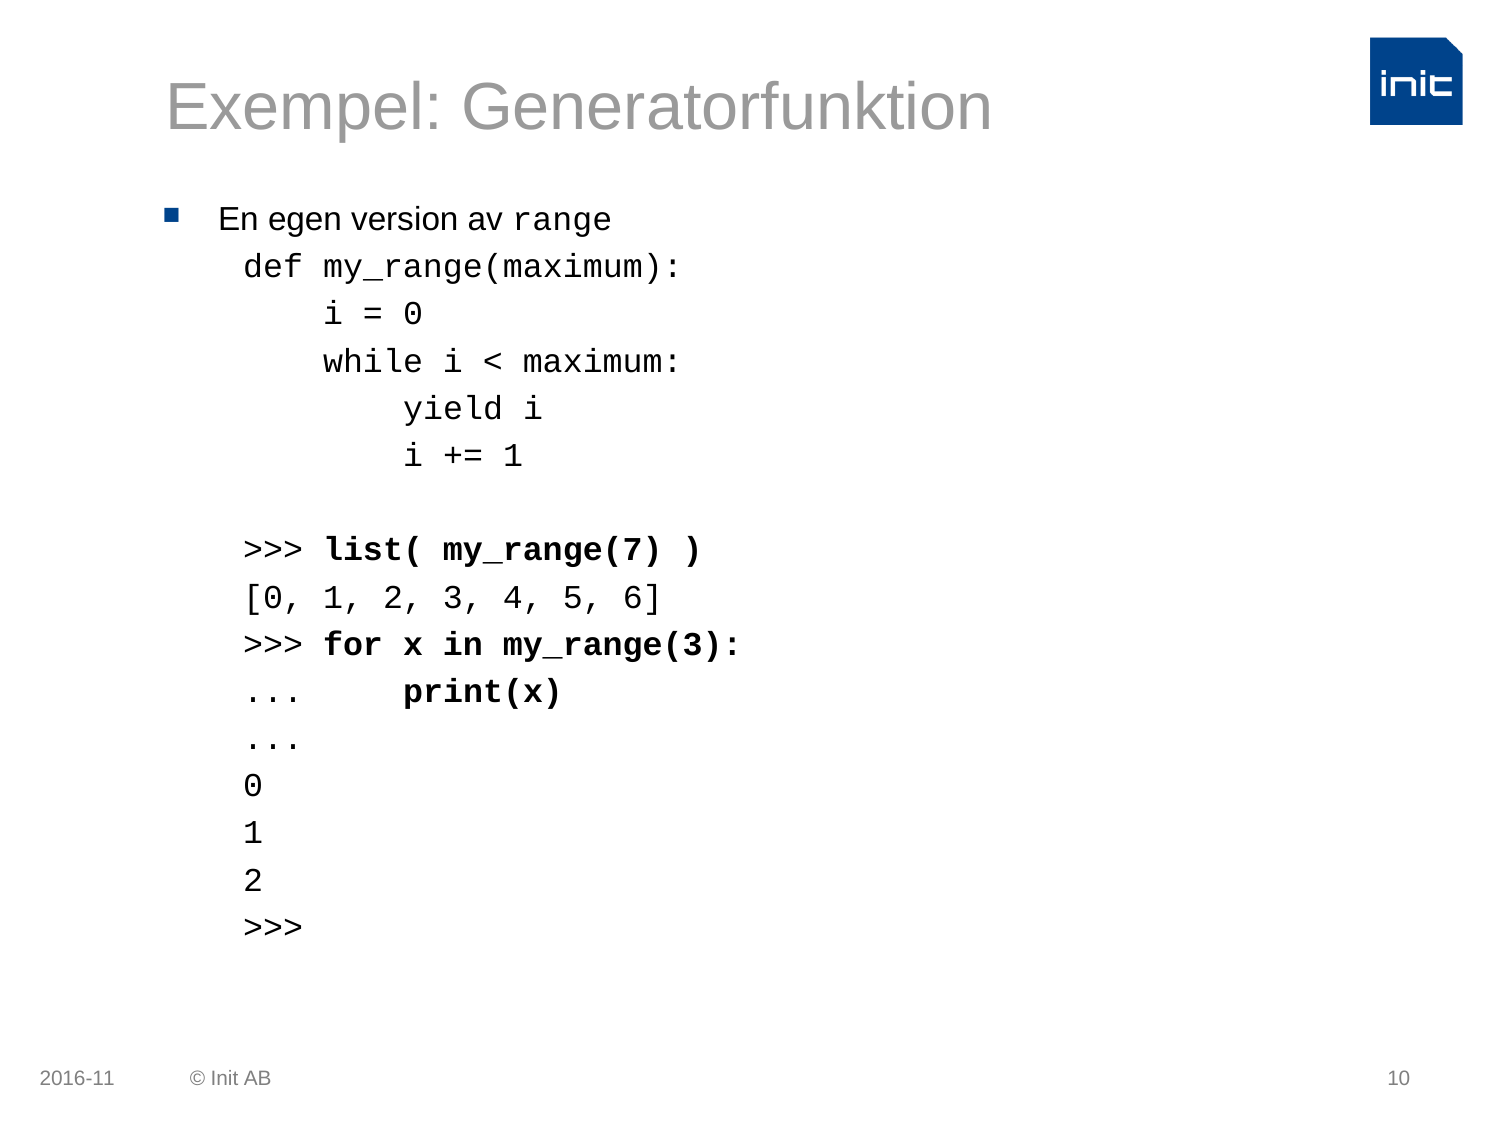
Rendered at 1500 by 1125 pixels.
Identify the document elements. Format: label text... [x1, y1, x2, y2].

text_box En egen version av range def my_range(maximum): i = 0 while i < maximum: yield i i += 1 >>> list( my_range(7) ) [0, 1, 2, 3, 4, 5, 6] >>> for x in my_range(3): ... print(x) ... 0 1 2 >>> [150, 189, 1351, 1085]
text_box © Init AB [174, 1037, 1326, 1098]
text_box Exempel: Generatorfunktion [150, 0, 1351, 151]
picture [1370, 37, 1463, 125]
text_box <nummer> [1350, 1037, 1426, 1098]
text_box 2016-11 [24, 1037, 151, 1098]
